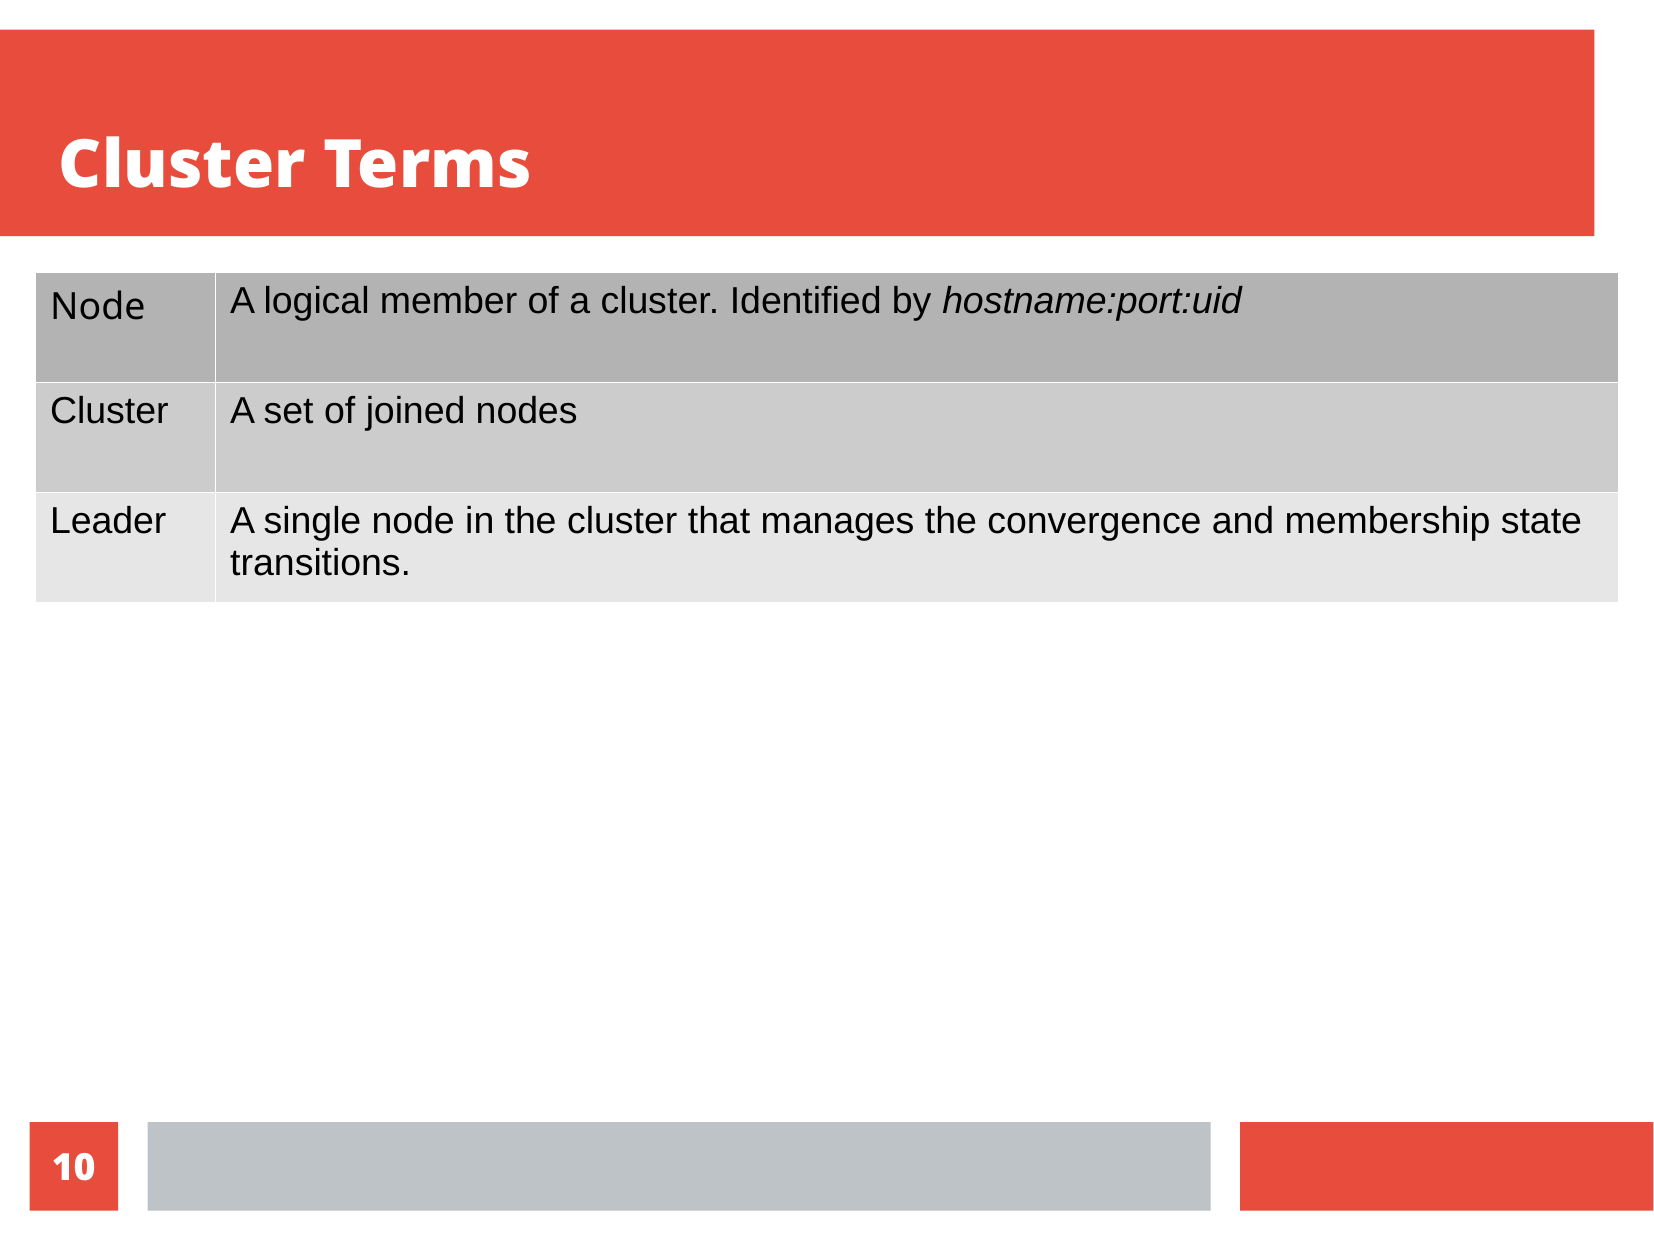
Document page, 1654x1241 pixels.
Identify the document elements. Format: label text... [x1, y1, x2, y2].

table_cell Leader [36, 493, 215, 602]
table_cell A set of joined nodes [216, 383, 1618, 492]
title Cluster Terms [59, 59, 1595, 207]
table_cell Cluster [36, 383, 215, 492]
table_header A logical member of a cluster. Identified by hostname:port:uid [216, 273, 1618, 382]
table_cell A single node in the cluster that manages the convergence and membership state transitions. [216, 493, 1618, 602]
table_header Node [36, 273, 215, 382]
